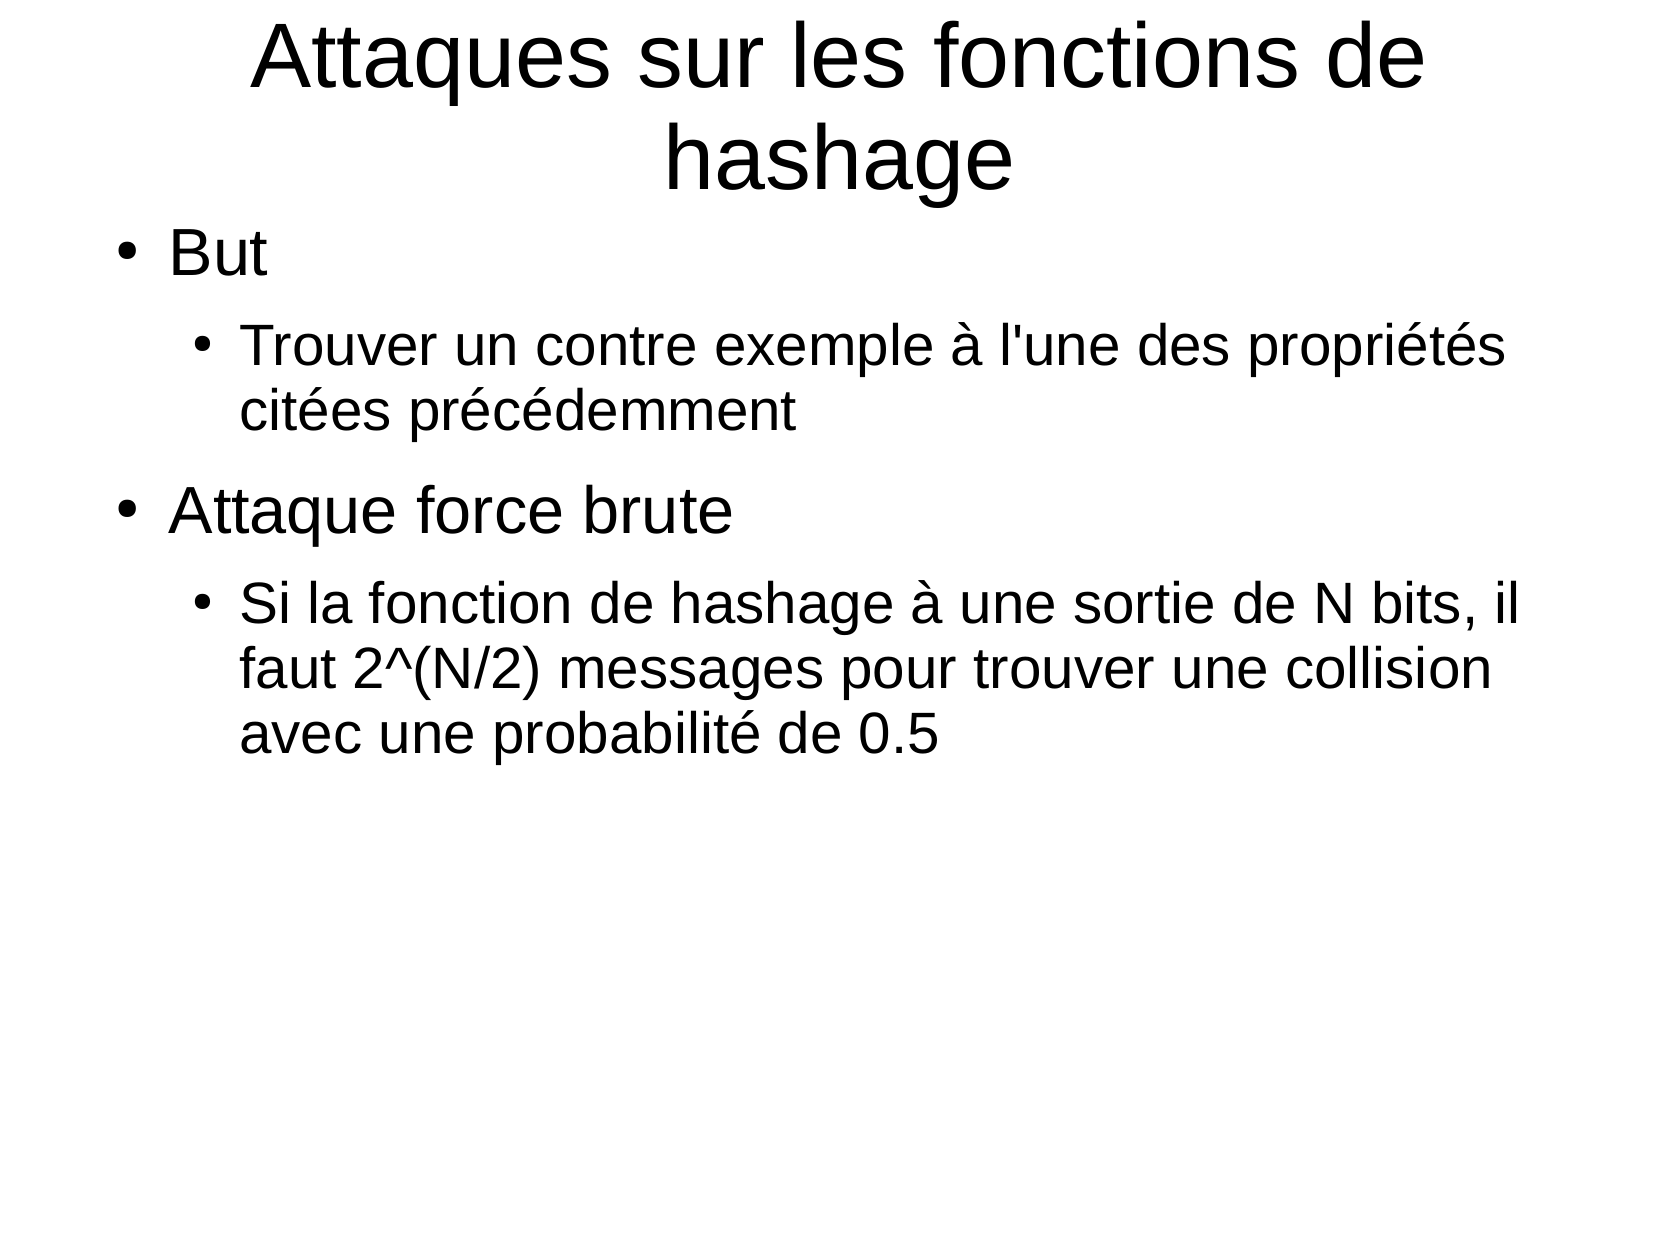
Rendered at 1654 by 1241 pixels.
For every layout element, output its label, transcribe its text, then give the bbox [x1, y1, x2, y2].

list But Trouver un contre exemple à l'une des propriétés citées précédemment Attaque force brute Si la fonction de hashage à une sortie de N bits, il faut 2^(N/2) messages pour trouver une collision avec une probabilité de 0.5 [97, 214, 1586, 1127]
title Attaques sur les fonctions de hashage [247, 4, 1433, 210]
